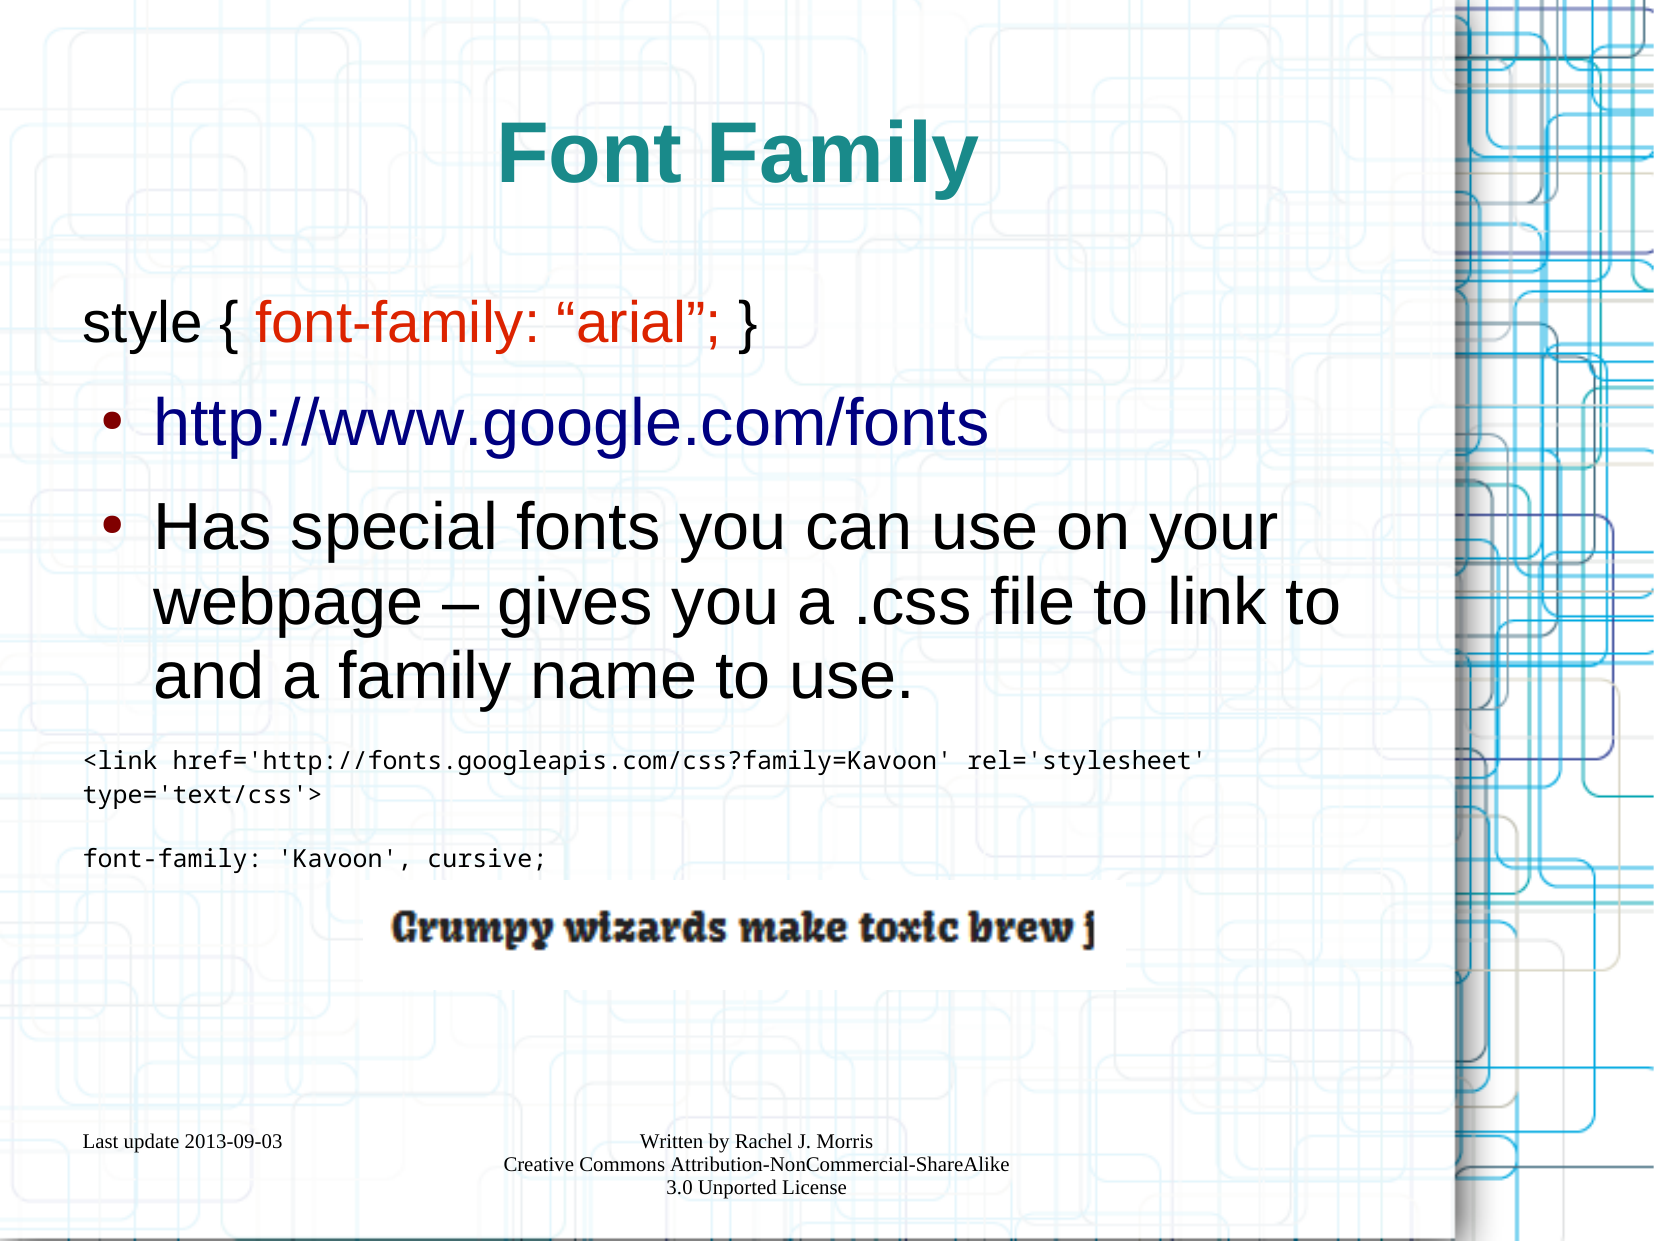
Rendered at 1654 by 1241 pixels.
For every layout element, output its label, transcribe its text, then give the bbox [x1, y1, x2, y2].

picture [0, 0, 1654, 1241]
title Font Family [59, 49, 1418, 257]
list style { font-family: “arial”; } http://www.google.com/fonts Has special fonts you can use on your webpage – gives you a .css file to link to and a family name to use. <link href='http://fonts.googleapis.com/css?family=Kavoon' rel='stylesheet' type='text/css'> font-family: 'Kavoon', cursive; [82, 290, 1418, 1010]
